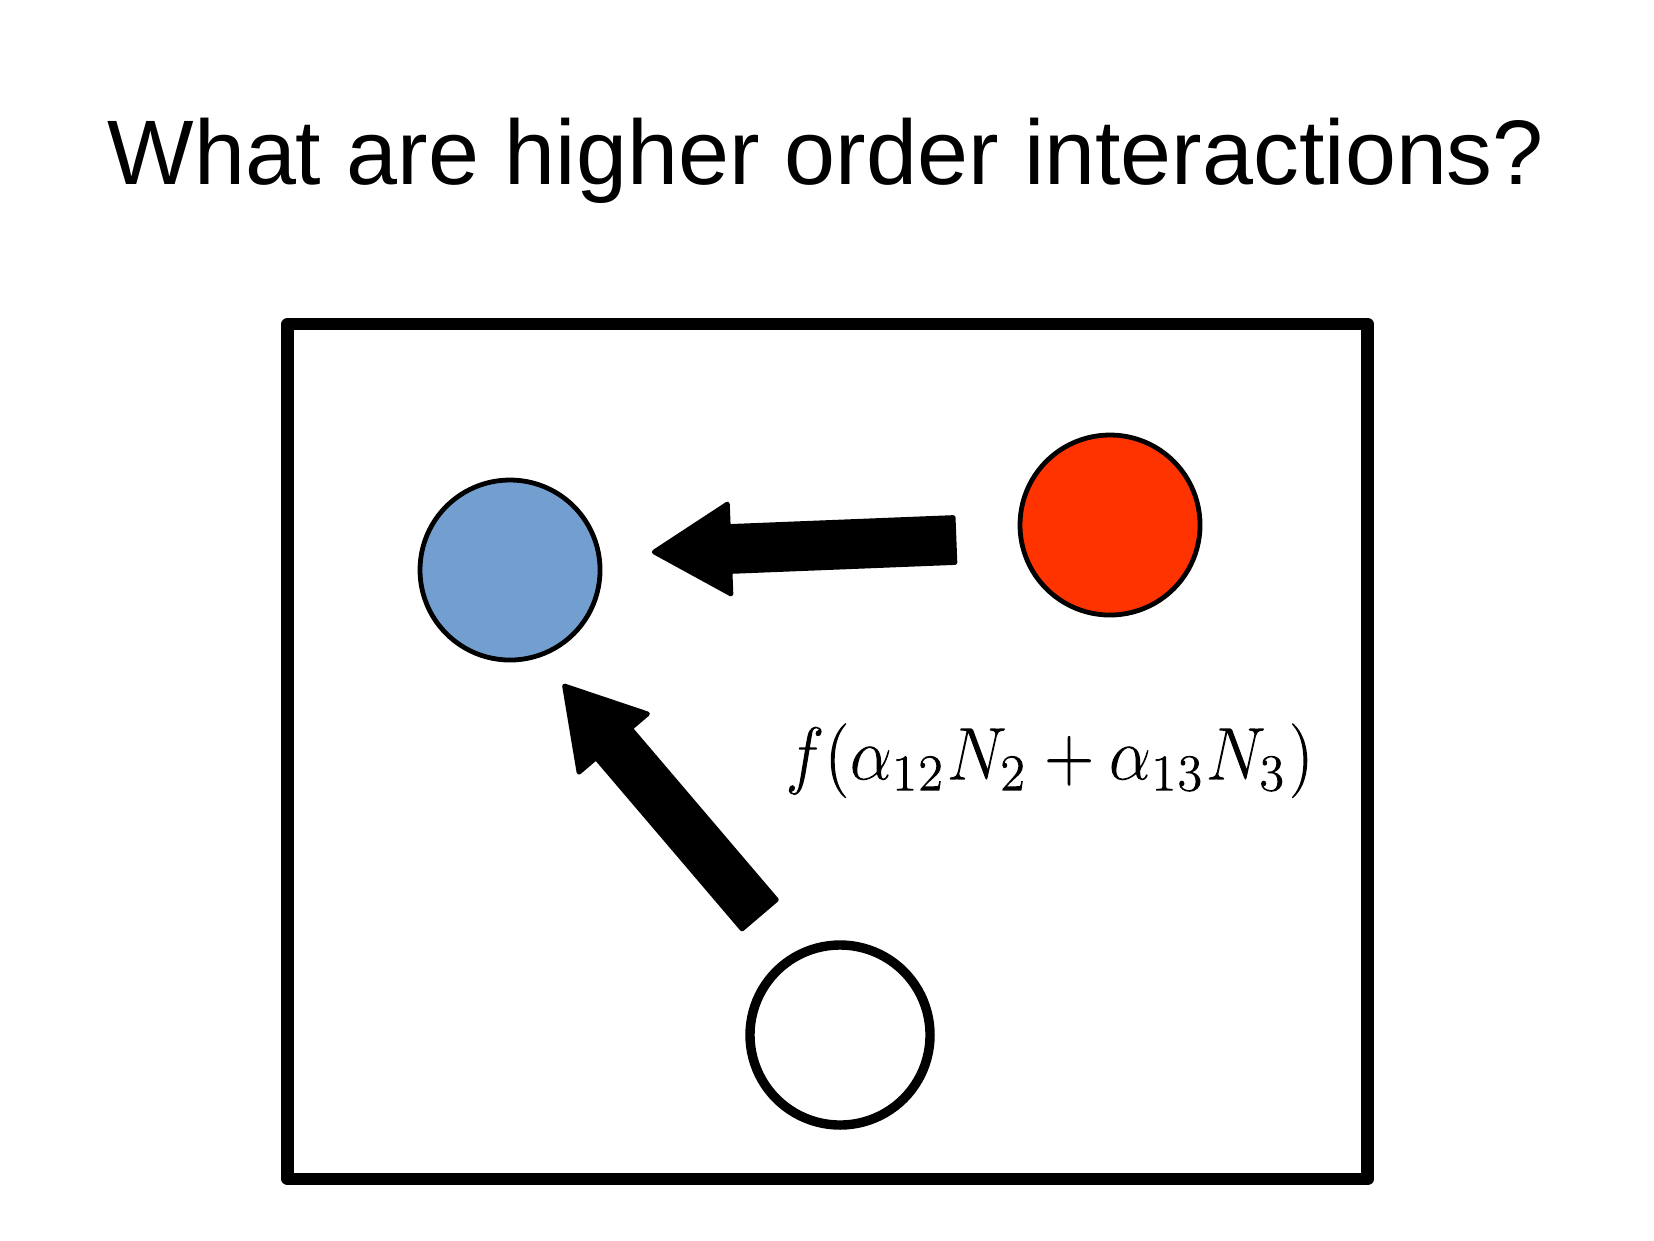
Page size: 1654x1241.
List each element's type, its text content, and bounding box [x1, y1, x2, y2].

text_box [1020, 435, 1201, 616]
text_box [564, 685, 777, 929]
text_box [750, 945, 931, 1126]
text_box [654, 504, 955, 594]
text_box [785, 723, 1314, 799]
title What are higher order interactions? [82, 49, 1571, 257]
text_box [420, 480, 601, 661]
